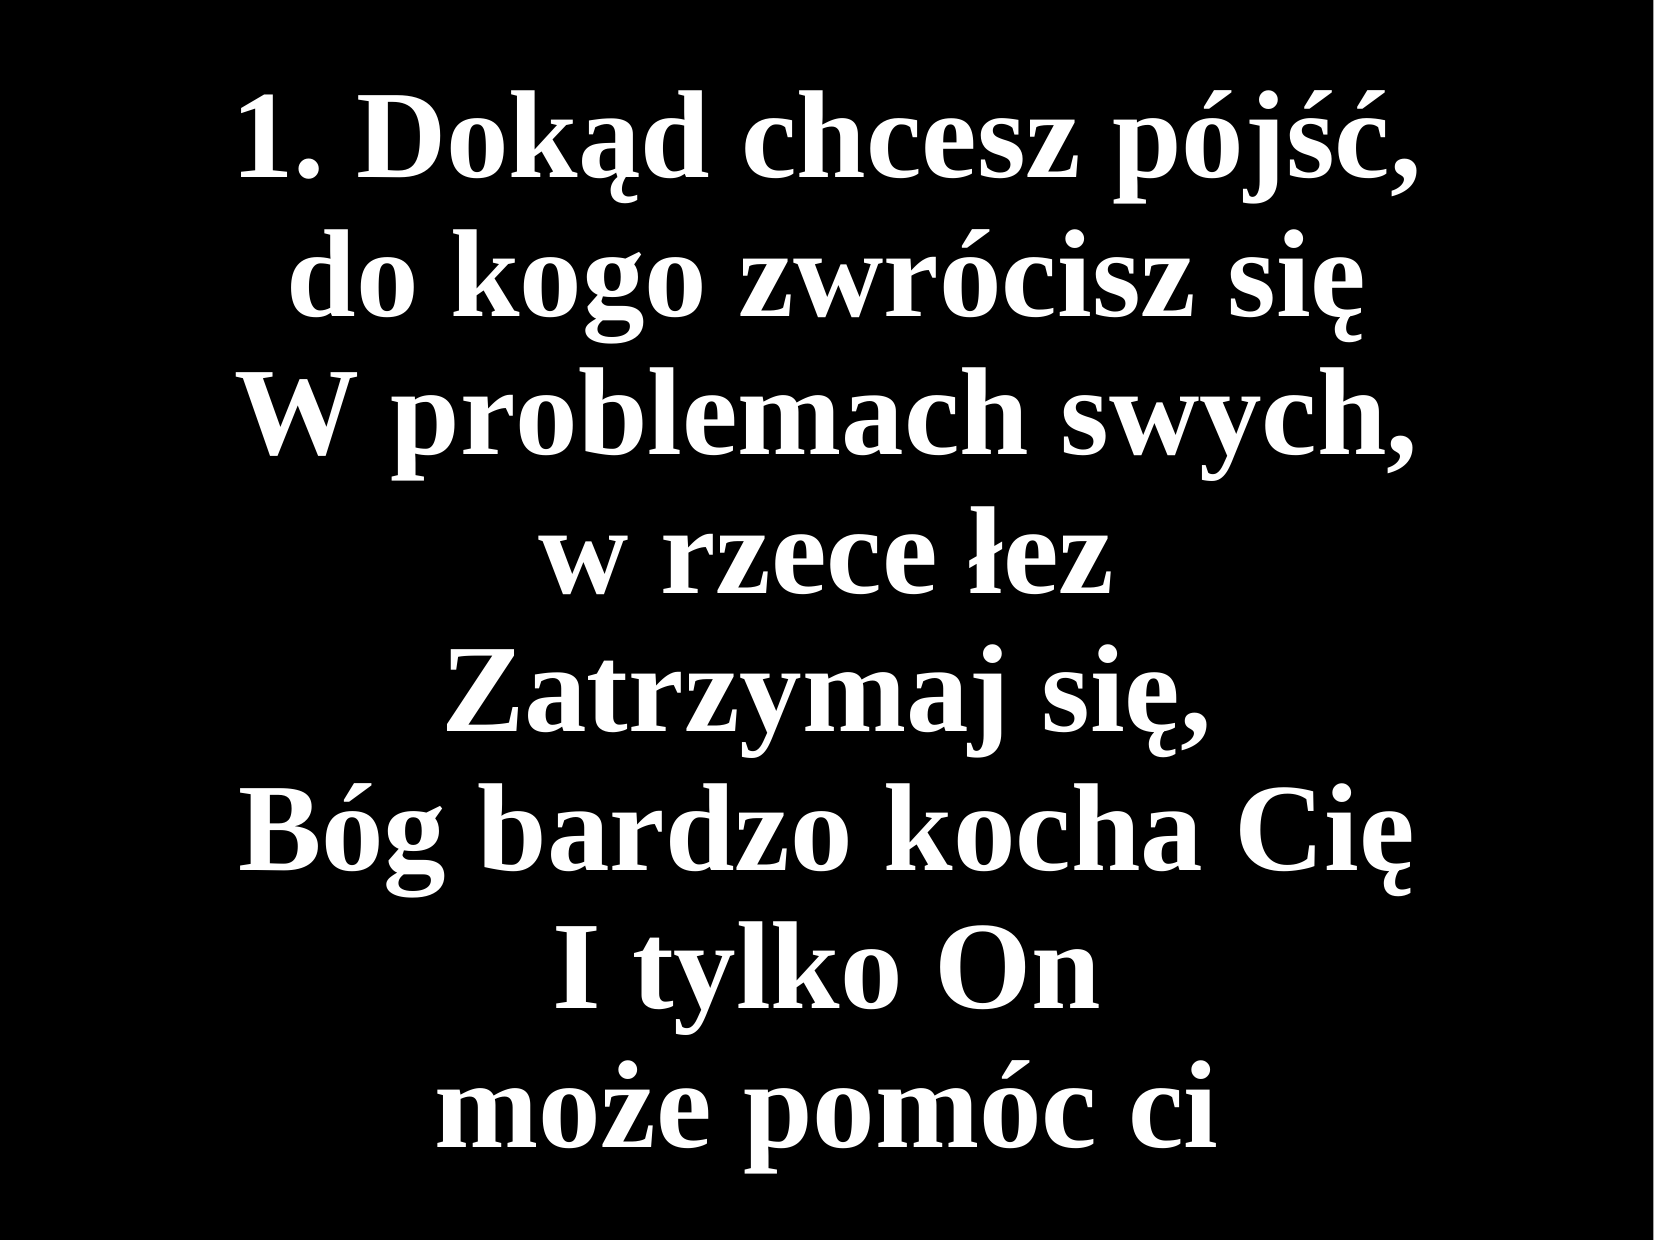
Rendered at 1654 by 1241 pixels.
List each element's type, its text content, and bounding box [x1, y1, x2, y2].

title 1. Dokąd chcesz pójść, do kogo zwrócisz się W problemach swych, w rzece łez Zatrzymaj się, Bóg bardzo kocha Cię I tylko On może pomóc ci [0, 0, 1654, 1241]
